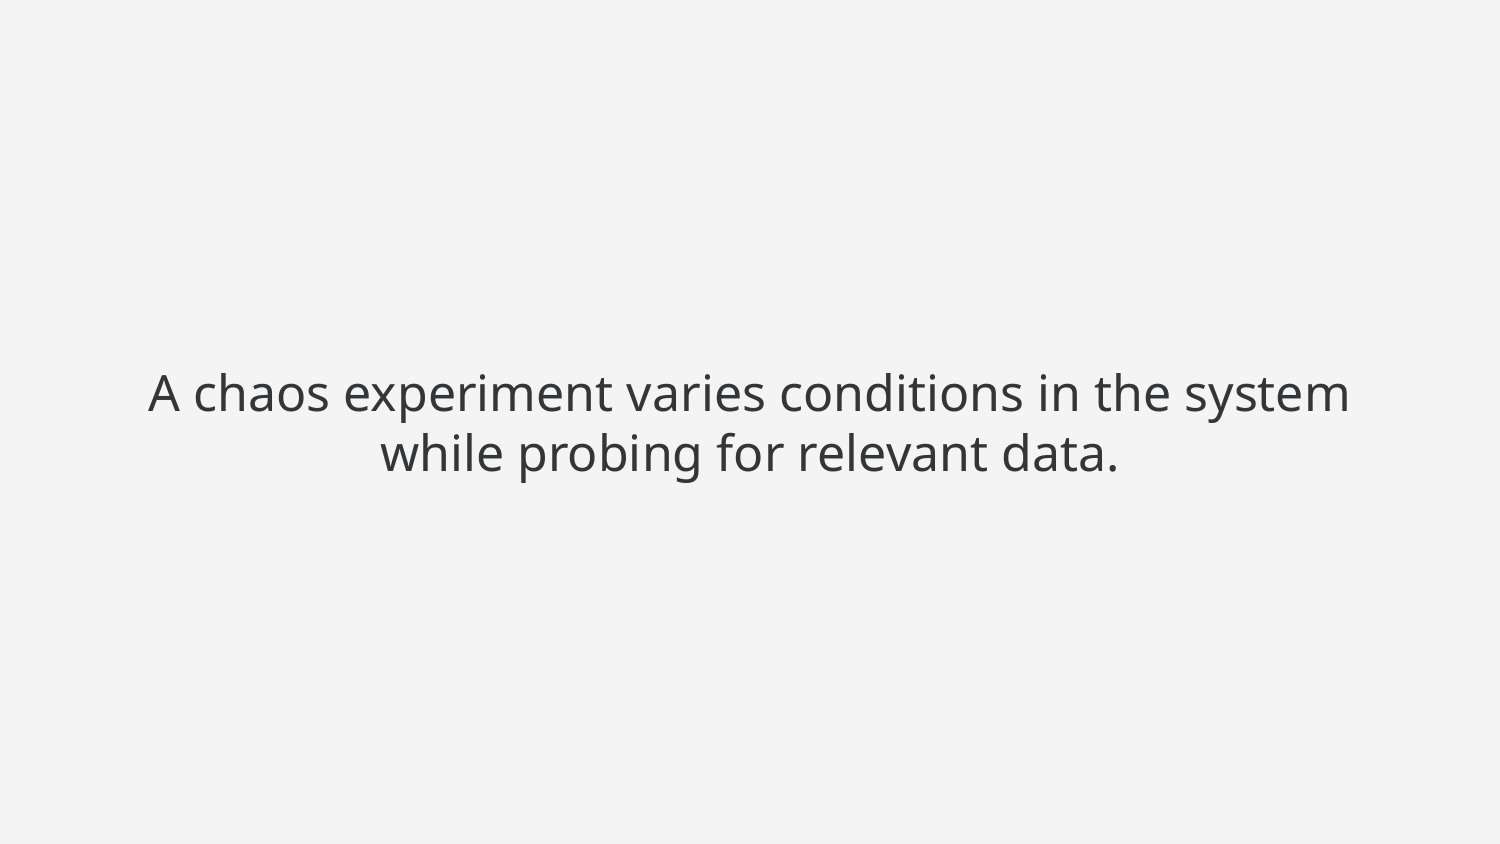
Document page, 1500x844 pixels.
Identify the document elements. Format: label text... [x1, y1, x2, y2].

list A chaos experiment varies conditions in the system while probing for relevant data. [51, 266, 1449, 578]
